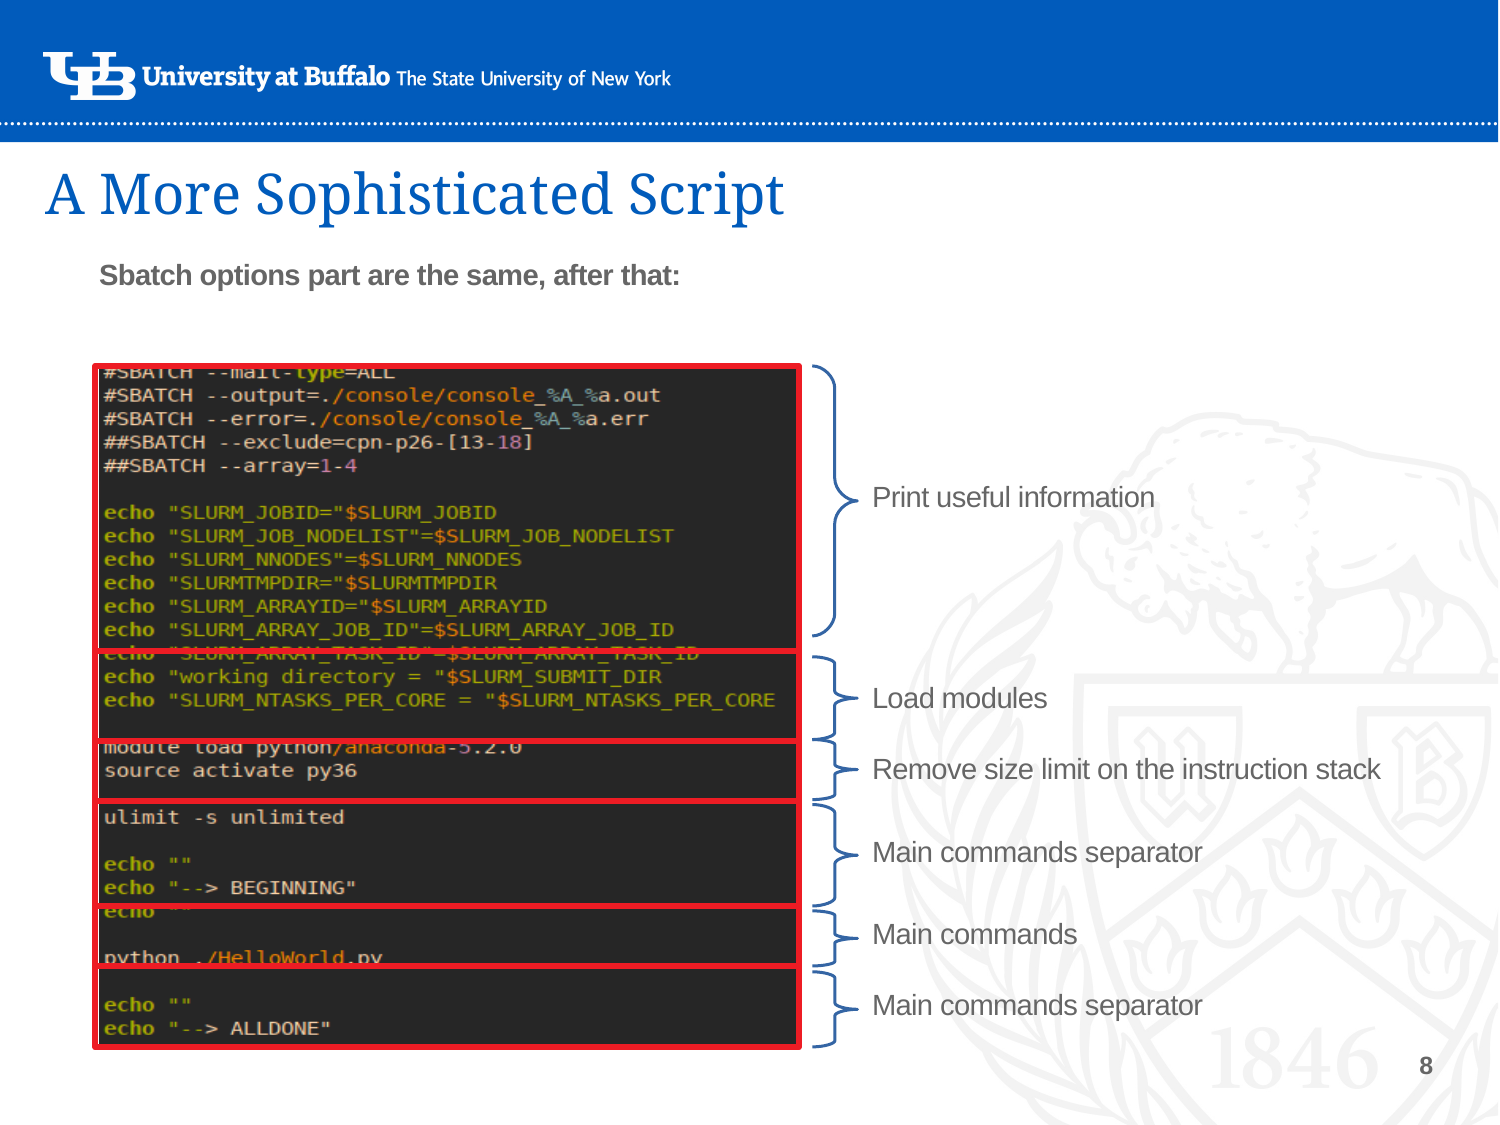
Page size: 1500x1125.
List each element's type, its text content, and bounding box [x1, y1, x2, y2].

text_box Load modules [857, 674, 1188, 725]
text_box [95, 365, 799, 1048]
picture [0, 0, 1499, 1125]
text_box Main commands separator [857, 981, 1221, 1030]
text_box Main commands separator [857, 828, 1221, 876]
title A More Sophisticated Script [30, 153, 1387, 233]
text_box Print useful information [857, 473, 1188, 524]
text_box Remove size limit on the instruction stack [857, 745, 1401, 794]
text_box Main commands [857, 910, 1101, 959]
text_box Sbatch options part are the same, after that: [84, 251, 794, 300]
